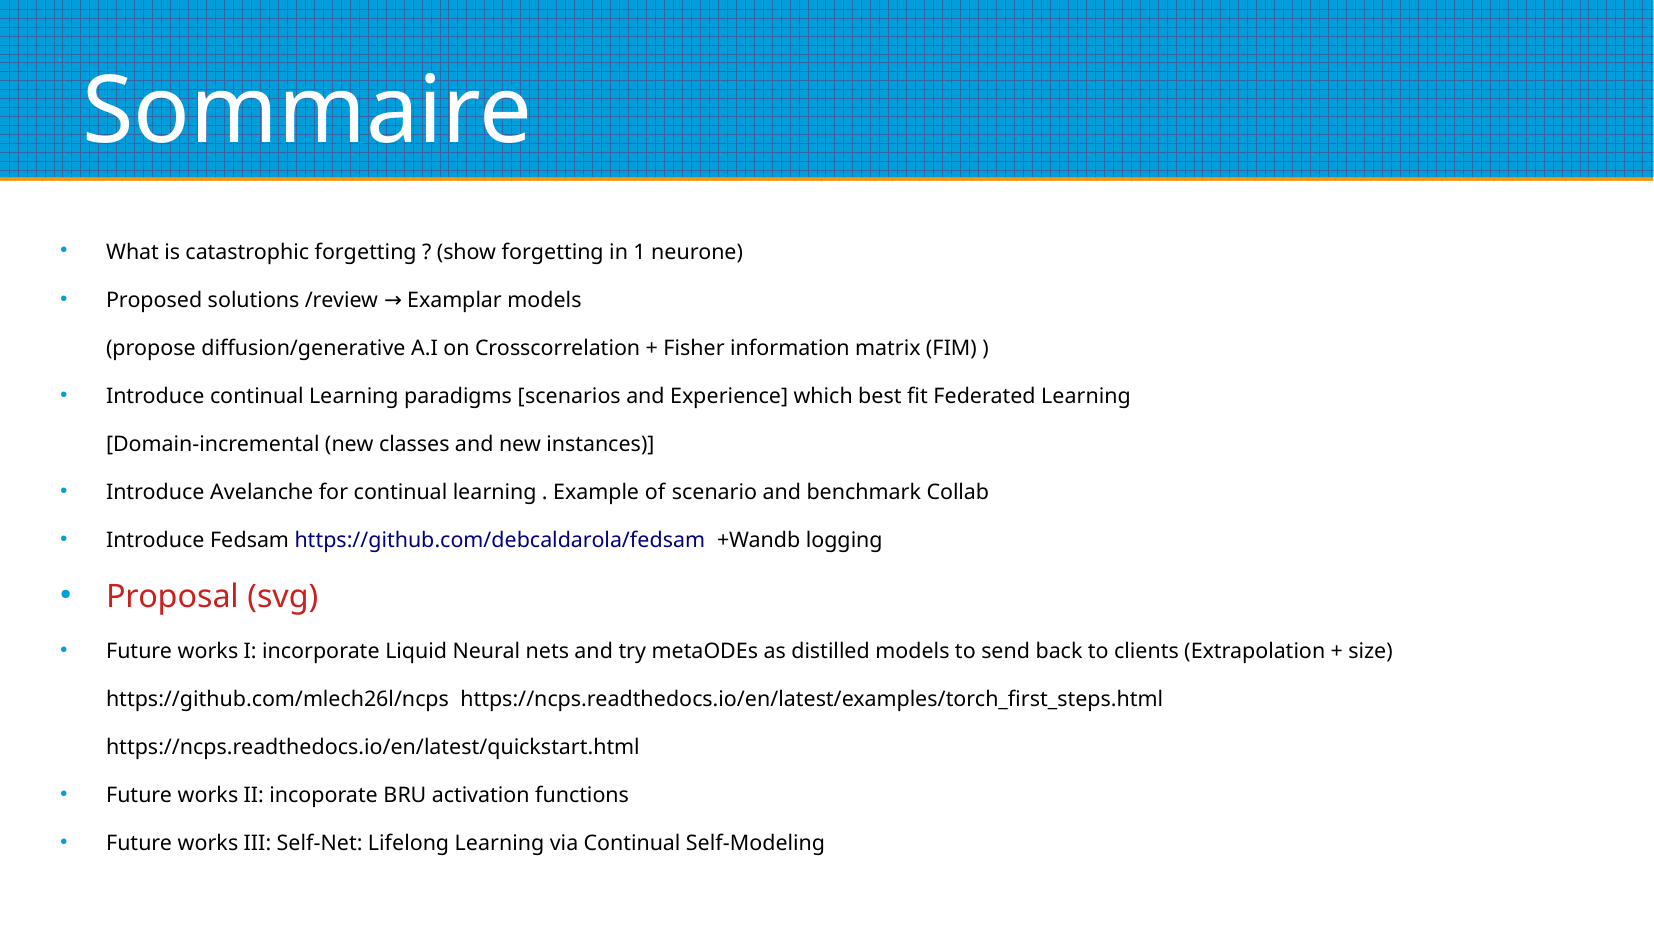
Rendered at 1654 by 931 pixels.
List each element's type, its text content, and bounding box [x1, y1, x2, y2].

list What is catastrophic forgetting ? (show forgetting in 1 neurone) Proposed solutions /review → Examplar models (propose diffusion/generative A.I on Crosscorrelation + Fisher information matrix (FIM) ) Introduce continual Learning paradigms [scenarios and Experience] which best fit Federated Learning [Domain-incremental (new classes and new instances)] Introduce Avelanche for continual learning . Example of scenario and benchmark Collab Introduce Fedsam https://github.com/debcaldarola/fedsam +Wandb logging Proposal (svg) Future works I: incorporate Liquid Neural nets and try metaODEs as distilled models to send back to clients (Extrapolation + size) https://github.com/mlech26l/ncps https://ncps.readthedocs.io/en/latest/examples/torch_first_steps.html https://ncps.readthedocs.io/en/latest/quickstart.html Future works II: incoporate BRU activation functions Future works III: Self-Net: Lifelong Learning via Continual Self-Modeling [45, 236, 1576, 863]
title Sommaire [82, 14, 1571, 171]
